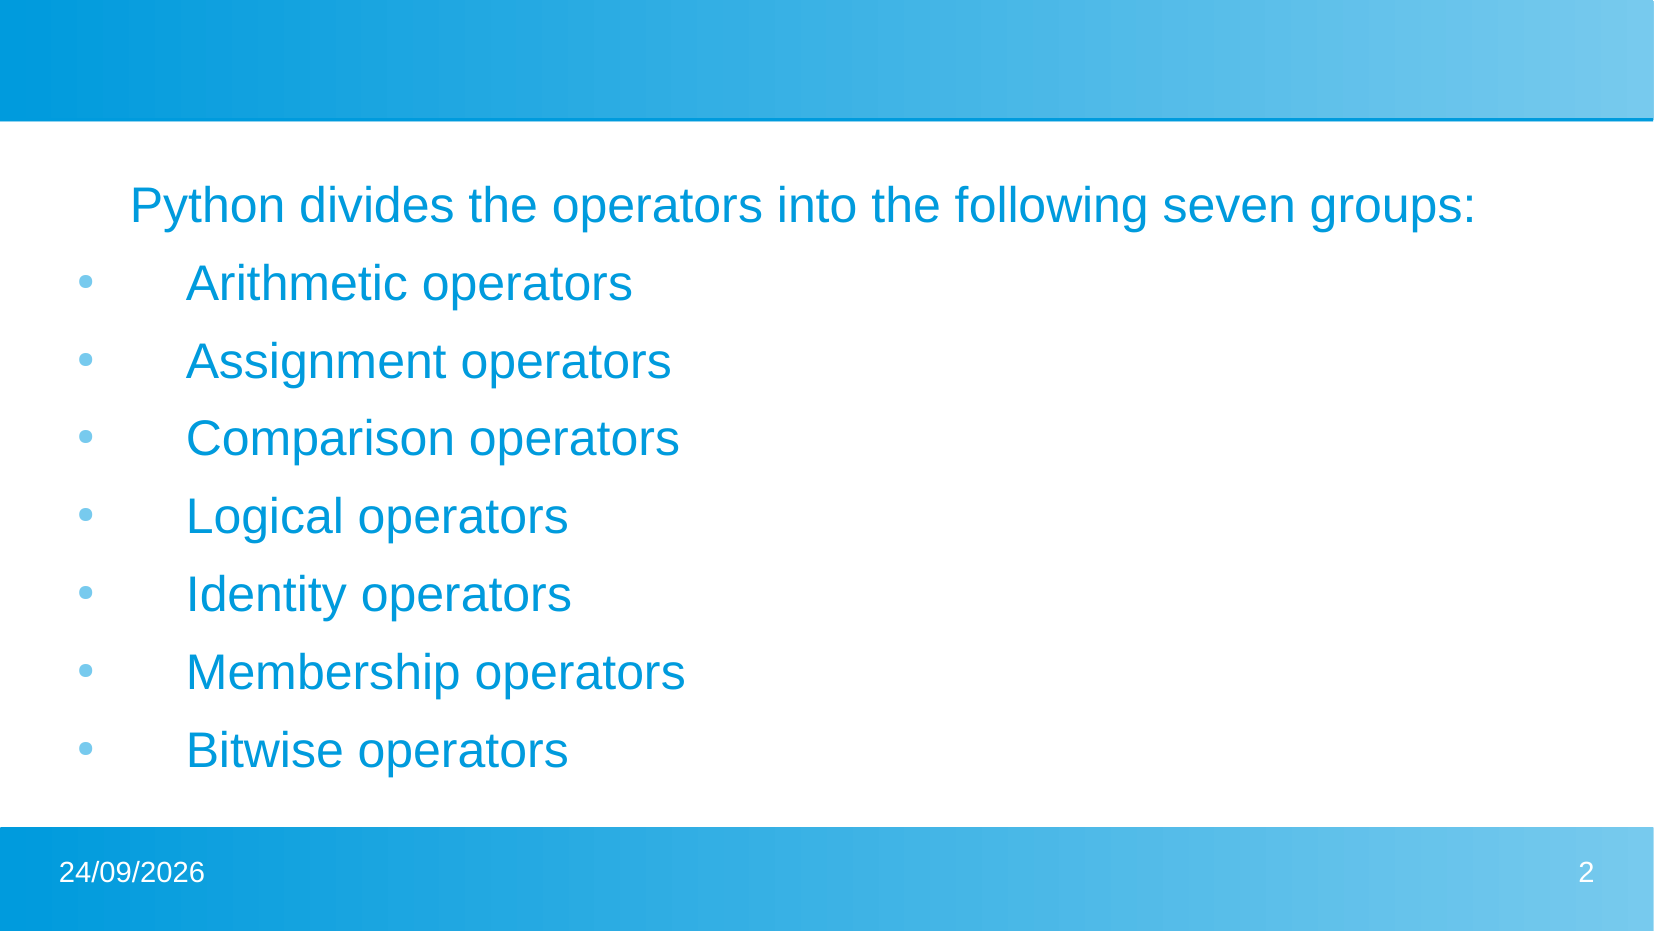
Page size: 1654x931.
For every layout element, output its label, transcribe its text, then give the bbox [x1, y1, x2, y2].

list Python divides the operators into the following seven groups: Arithmetic operators Assignment operators Comparison operators Logical operators Identity operators Membership operators Bitwise operators [59, 177, 1595, 768]
